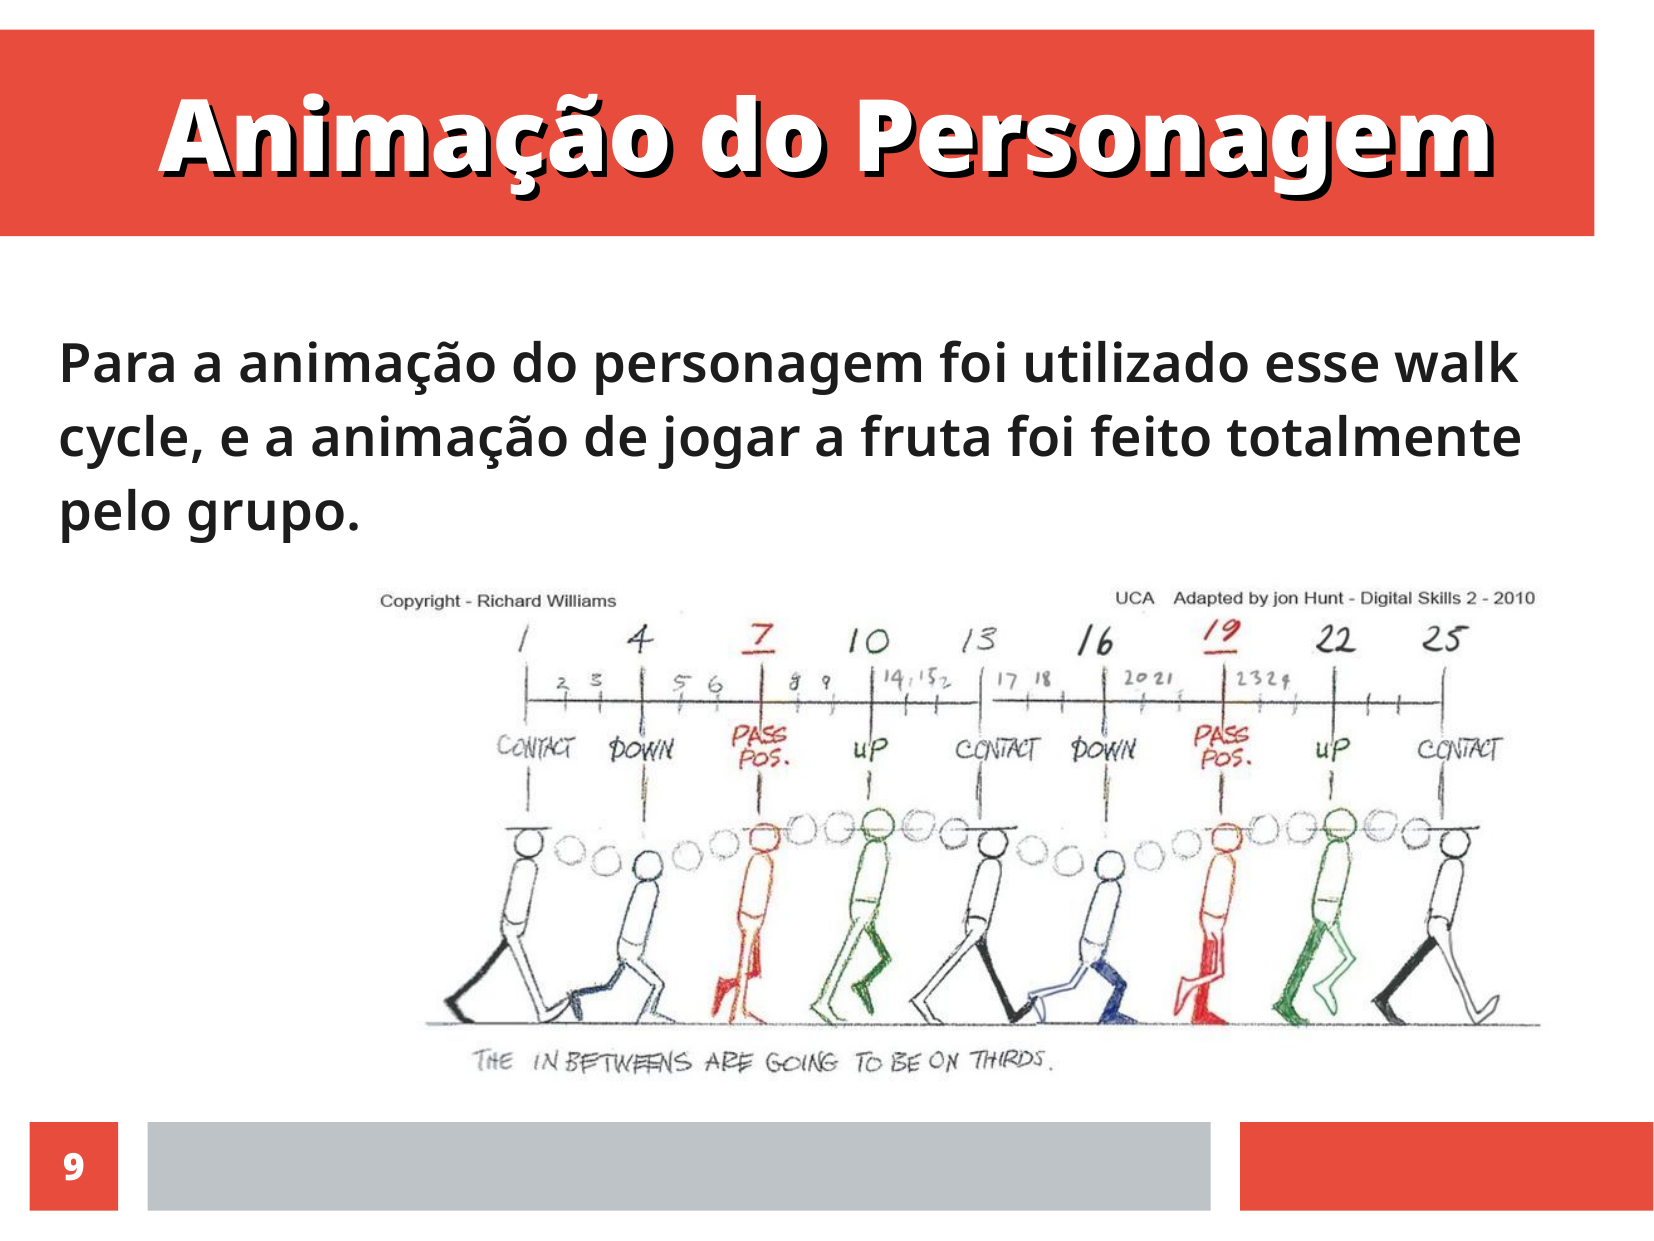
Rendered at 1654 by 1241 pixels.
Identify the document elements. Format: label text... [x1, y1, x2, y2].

title Animação do Personagem [59, 59, 1595, 207]
list Para a animação do personagem foi utilizado esse walk cycle, e a animação de jogar a fruta foi feito totalmente pelo grupo. [59, 324, 1565, 1093]
picture [366, 578, 1560, 1090]
